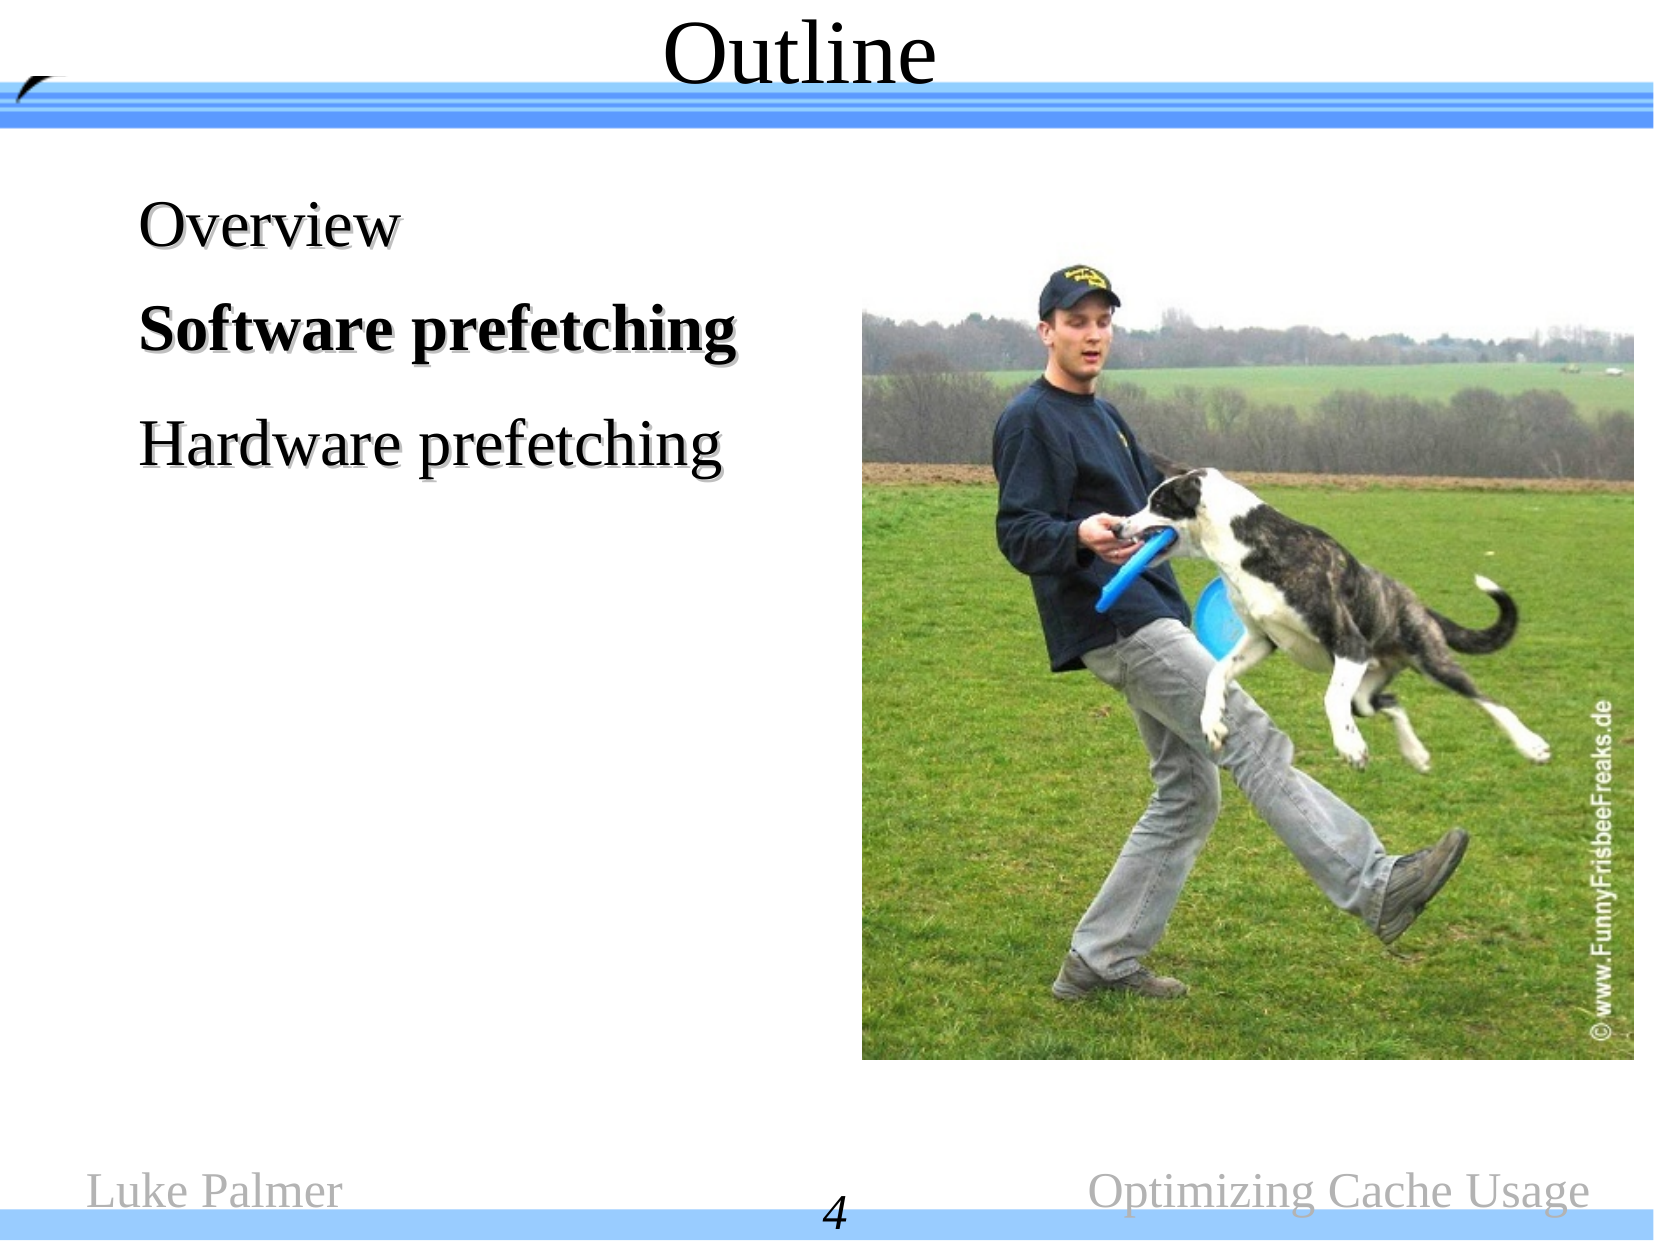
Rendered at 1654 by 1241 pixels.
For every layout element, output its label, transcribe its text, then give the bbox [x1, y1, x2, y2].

picture [862, 187, 1634, 1060]
picture [0, 0, 1654, 133]
list Overview Software prefetching Hardware prefetching [120, 187, 1533, 1195]
title Outline [94, 0, 1507, 107]
